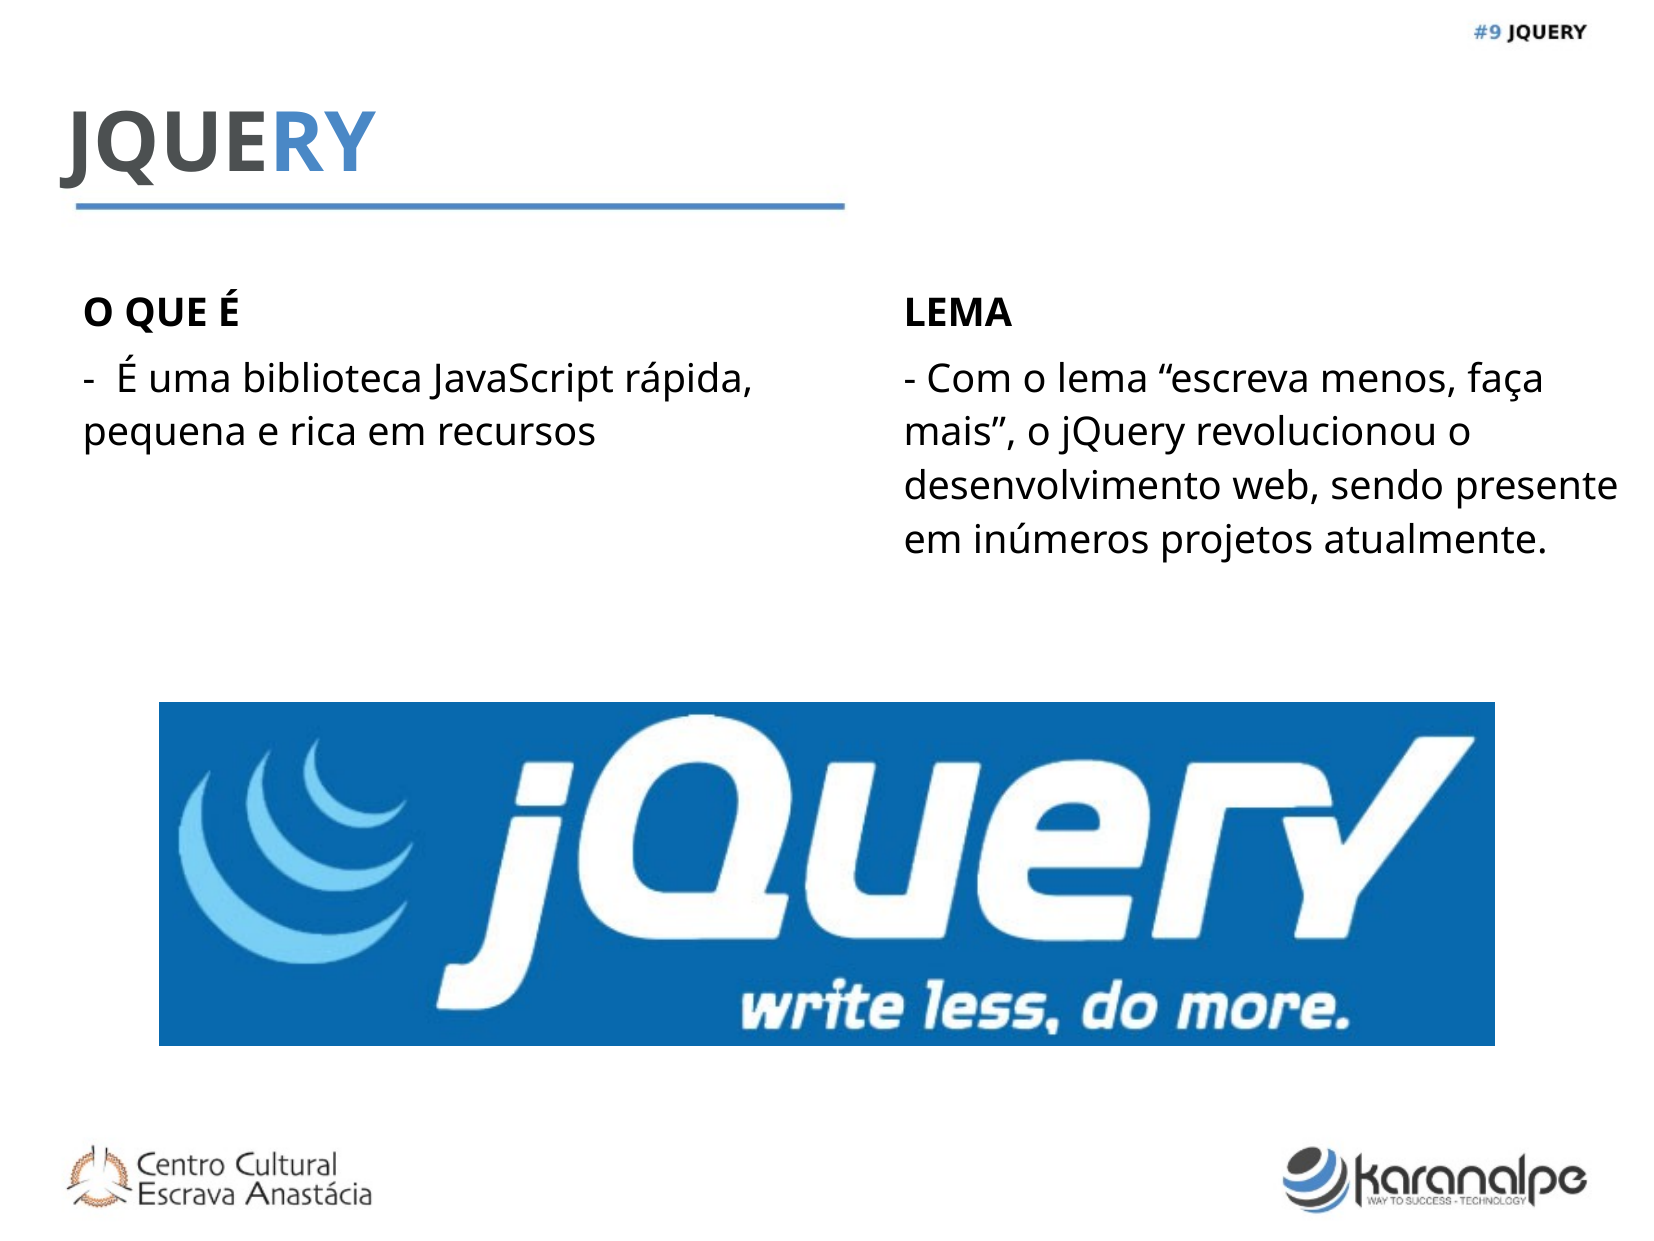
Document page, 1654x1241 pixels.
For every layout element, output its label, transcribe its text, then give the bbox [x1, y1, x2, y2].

picture [0, 0, 1654, 1241]
list O QUE É - É uma biblioteca JavaScript rápida, pequena e rica em recursos [82, 284, 839, 650]
title JQUERY [66, 35, 1555, 243]
list LEMA - Com o lema “escreva menos, faça mais”, o jQuery revolucionou o desenvolvimento web, sendo presente em inúmeros projetos atualmente. [903, 284, 1630, 697]
